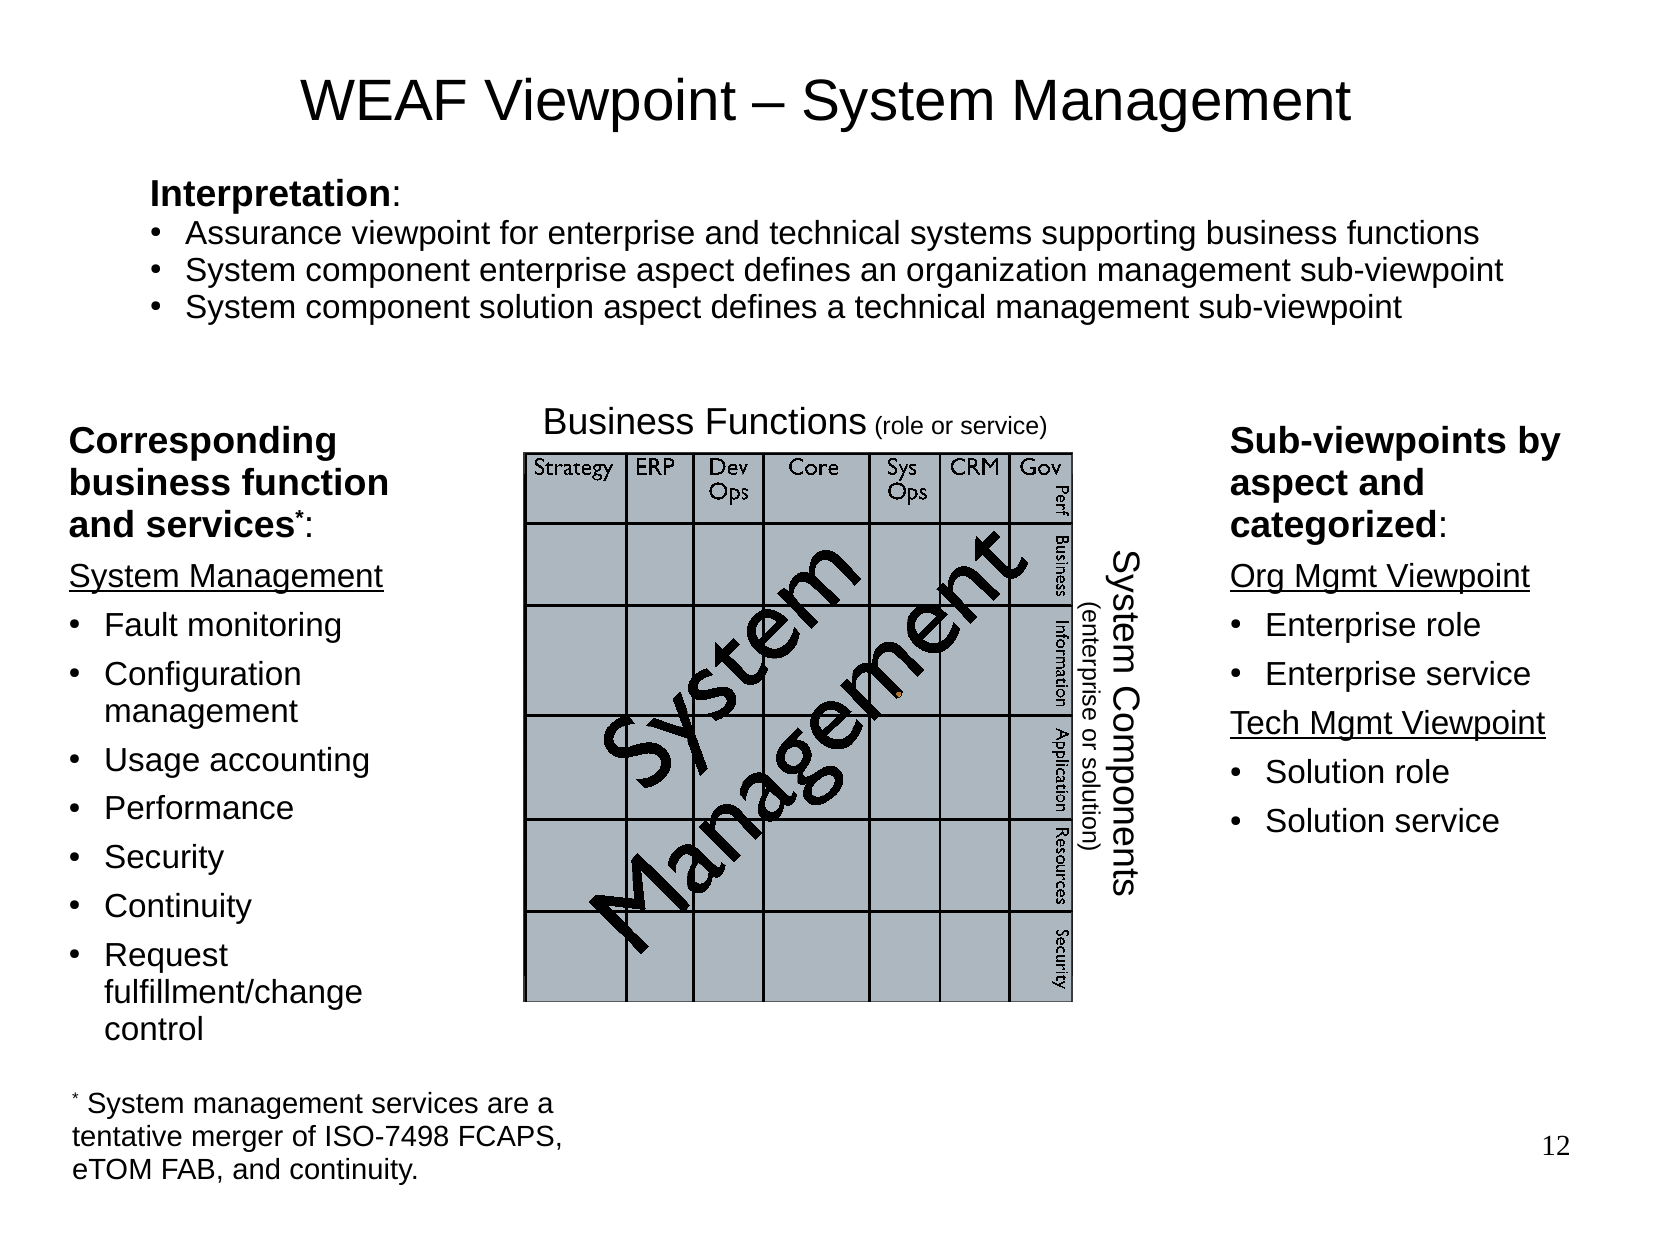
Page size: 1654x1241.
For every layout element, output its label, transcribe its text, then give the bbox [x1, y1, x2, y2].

text_box Corresponding business function and services*: System Management Fault monitoring Configuration management Usage accounting Performance Security Continuity Request fulfillment/change control [53, 412, 405, 1057]
picture [523, 452, 1073, 1002]
text_box System Components (enterprise or solution) [1070, 433, 1155, 1021]
title WEAF Viewpoint – System Management [82, 49, 1571, 151]
text_box Business Functions (role or service) [525, 393, 1066, 450]
text_box Interpretation: Assurance viewpoint for enterprise and technical systems supporting business functions System component enterprise aspect defines an organization management sub-viewpoint System component solution aspect defines a technical management sub-viewpoint [135, 165, 1546, 334]
text_box * System management services are a tentative merger of ISO-7498 FCAPS, eTOM FAB, and continuity. [57, 1080, 628, 1199]
text_box Sub-viewpoints by aspect and categorized: Org Mgmt Viewpoint Enterprise role Enterprise service Tech Mgmt Viewpoint Solution role Solution service [1215, 412, 1591, 929]
